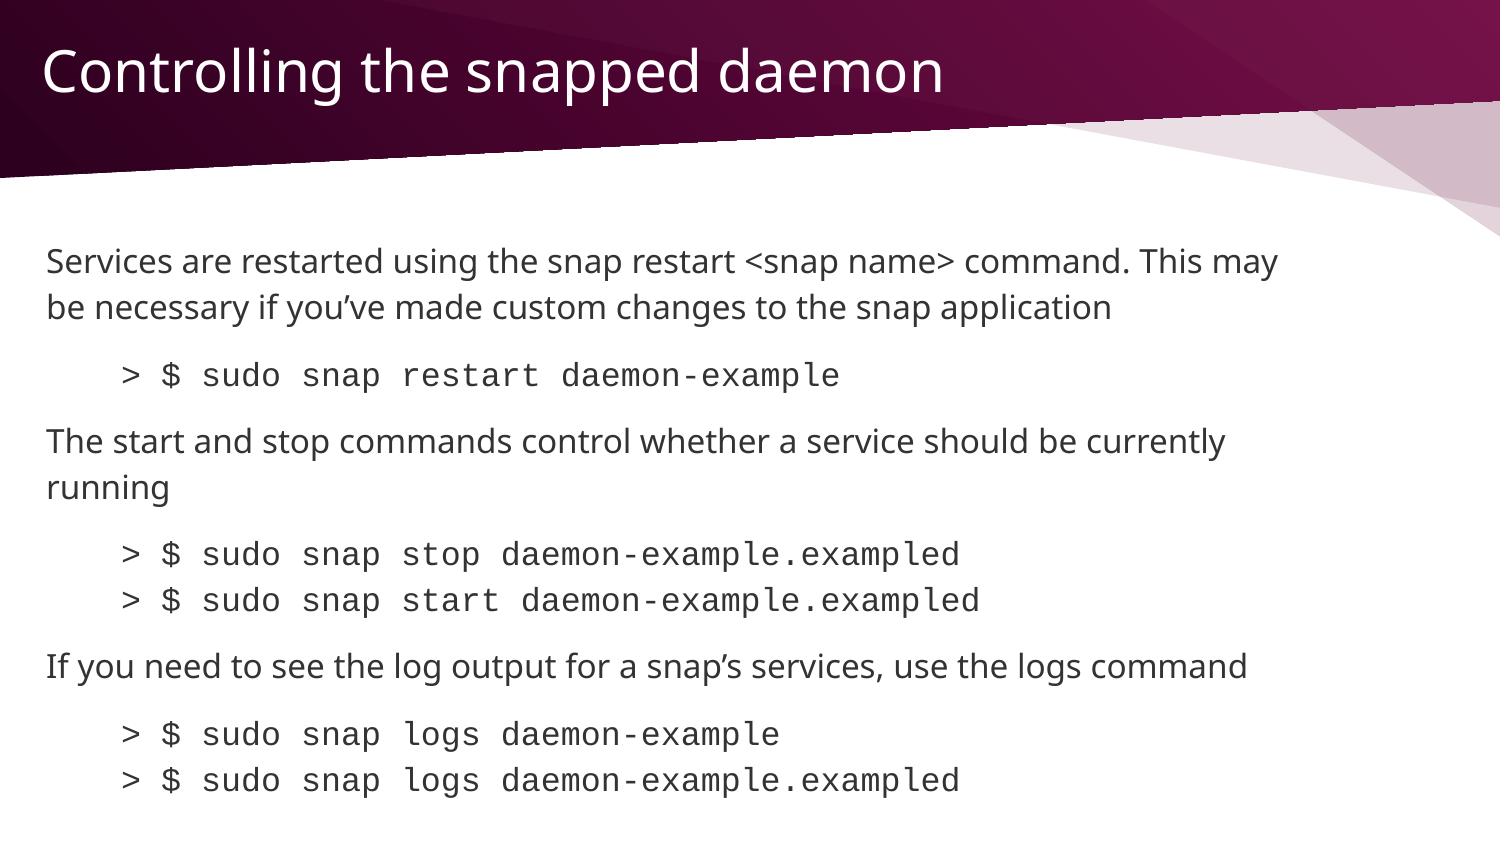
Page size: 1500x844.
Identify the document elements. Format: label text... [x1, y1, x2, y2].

title Controlling the snapped daemon [41, 5, 1336, 134]
list Services are restarted using the snap restart <snap name> command. This may be necessary if you’ve made custom changes to the snap application > $ sudo snap restart daemon-example The start and stop commands control whether a service should be currently running > $ sudo snap stop daemon-example.exampled > $ sudo snap start daemon-example.exampled If you need to see the log output for a snap’s services, use the logs command > $ sudo snap logs daemon-example > $ sudo snap logs daemon-example.exampled [35, 229, 1324, 789]
